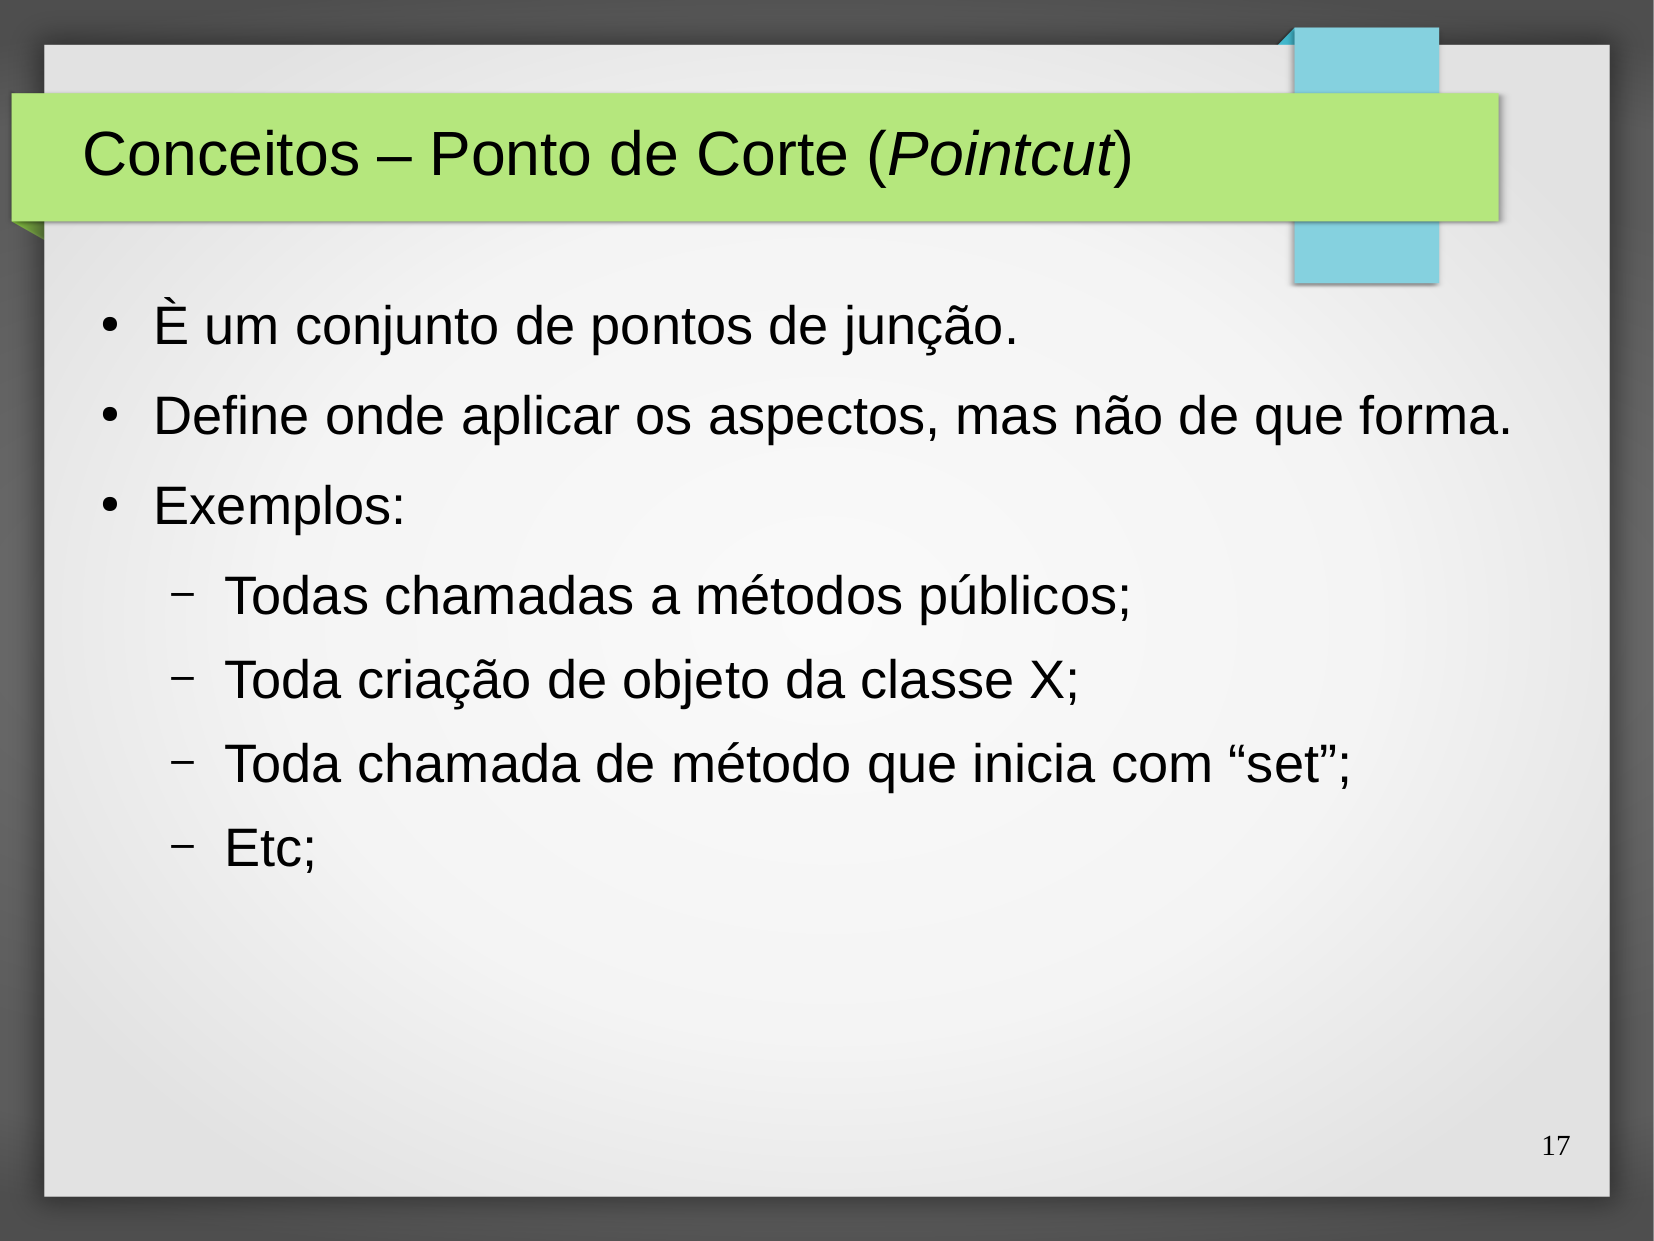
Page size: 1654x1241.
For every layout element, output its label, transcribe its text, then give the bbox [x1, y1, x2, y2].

picture [0, 0, 1654, 1241]
list È um conjunto de pontos de junção. Define onde aplicar os aspectos, mas não de que forma. Exemplos: Todas chamadas a métodos públicos; Toda criação de objeto da classe X; Toda chamada de método que inicia com “set”; Etc; [82, 295, 1571, 1015]
title Conceitos – Ponto de Corte (Pointcut) [82, 94, 1264, 213]
